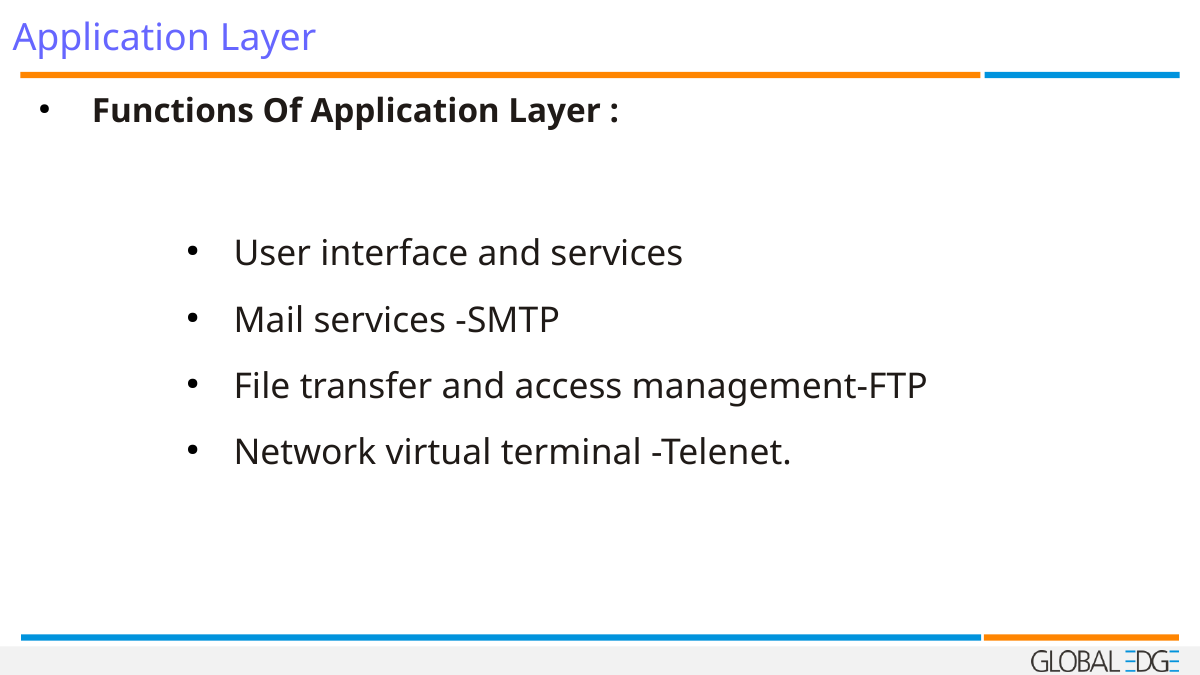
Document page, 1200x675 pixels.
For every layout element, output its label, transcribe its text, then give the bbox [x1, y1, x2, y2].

title Application Layer [12, 9, 1088, 63]
list Functions Of Application Layer : User interface and services Mail services -SMTP File transfer and access management-FTP Network virtual terminal -Telenet. [21, 86, 1193, 627]
picture [1031, 650, 1179, 672]
